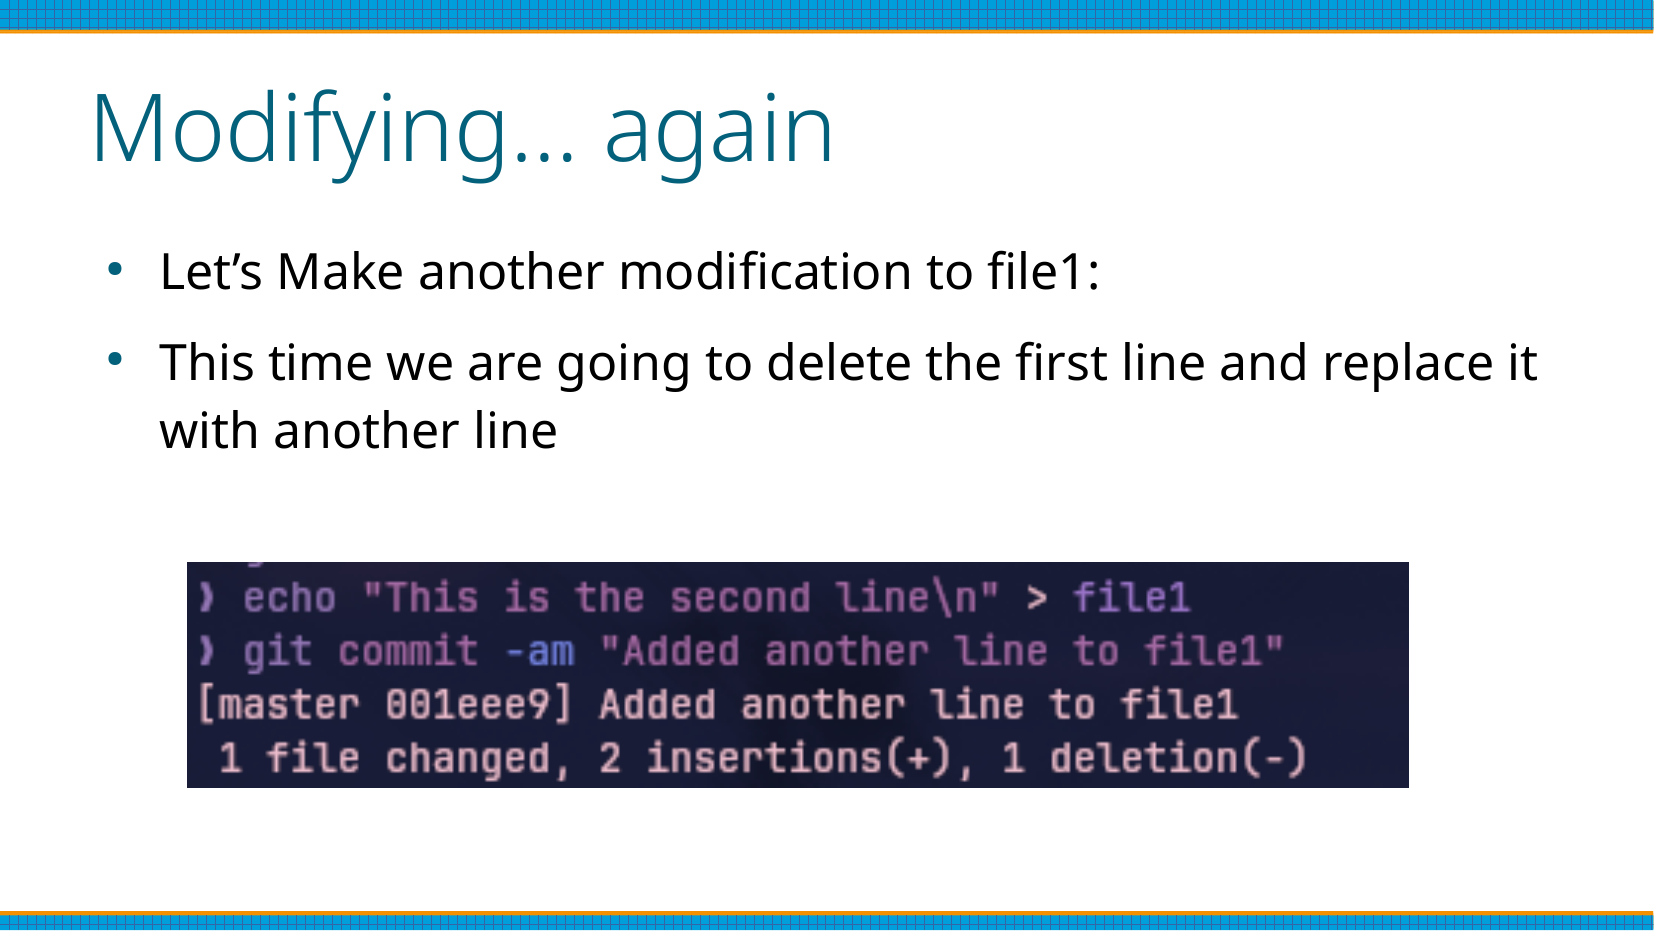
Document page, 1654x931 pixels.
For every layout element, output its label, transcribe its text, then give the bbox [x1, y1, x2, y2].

picture [187, 562, 1409, 788]
title Modifying… again [88, 44, 1565, 207]
list Let’s Make another modification to file1: This time we are going to delete the first line and replace it with another line [88, 236, 1565, 488]
